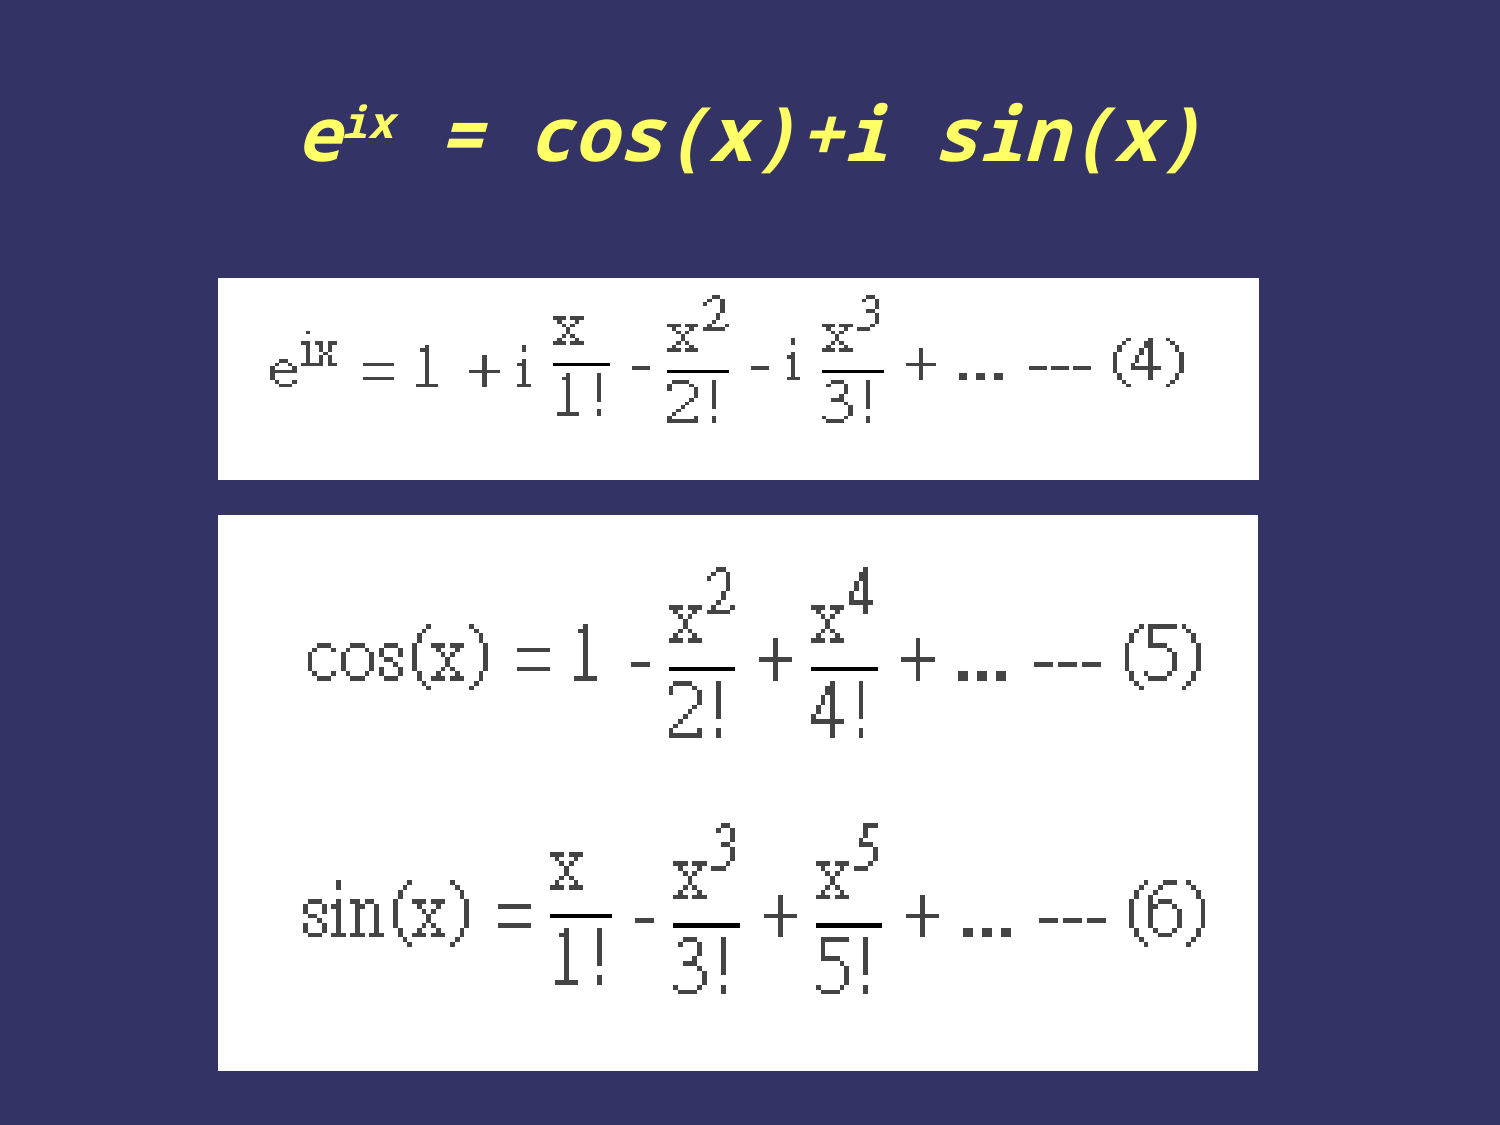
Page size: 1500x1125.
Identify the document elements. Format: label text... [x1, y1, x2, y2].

title eix = cos(x)+i sin(x) [75, 37, 1426, 225]
chart [218, 515, 1258, 1071]
picture [218, 278, 1259, 480]
